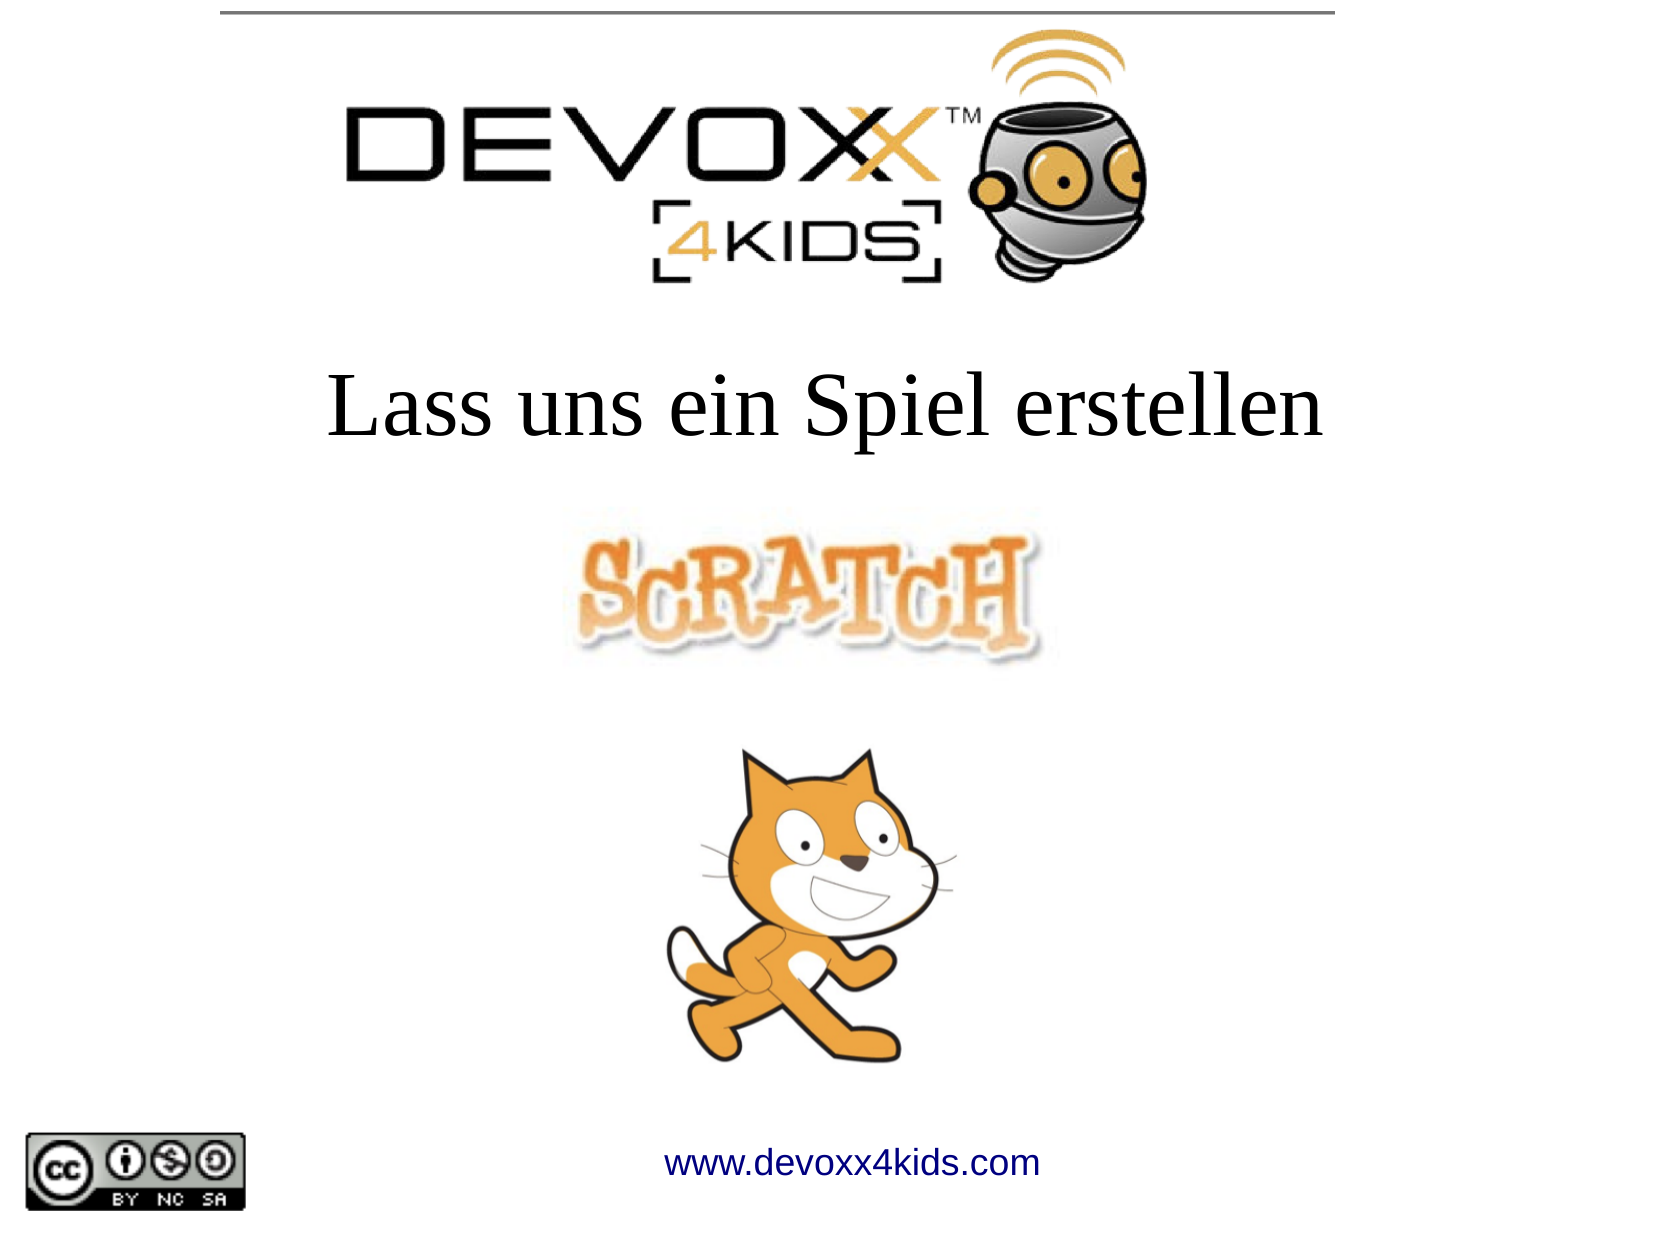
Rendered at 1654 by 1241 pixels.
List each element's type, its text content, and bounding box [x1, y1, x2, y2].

picture [220, 11, 1335, 367]
title Lass uns ein Spiel erstellen [82, 300, 1571, 508]
picture [14, 1121, 249, 1212]
text_box www.devoxx4kids.com [649, 1133, 1059, 1233]
picture [503, 496, 1123, 1103]
